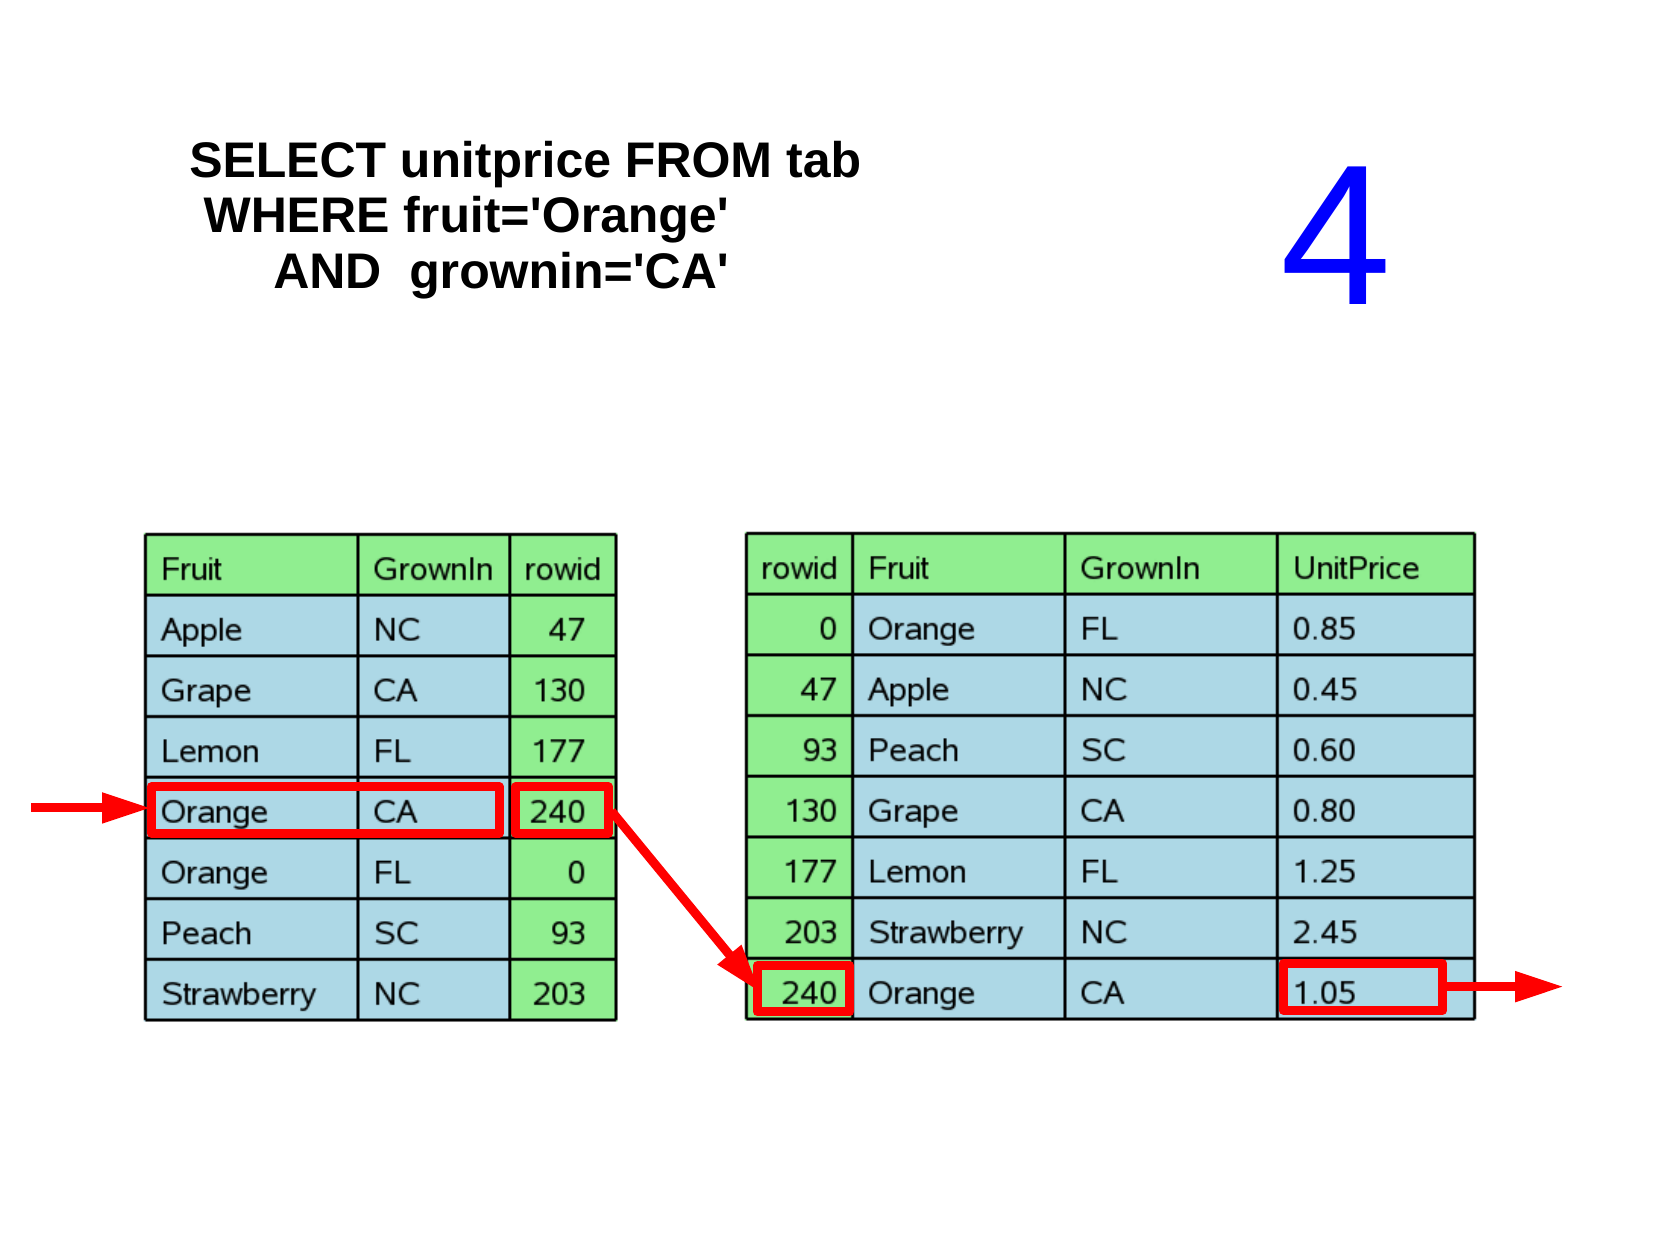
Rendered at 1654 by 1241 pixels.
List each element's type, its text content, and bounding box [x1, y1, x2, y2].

picture [520, 791, 604, 829]
text_box 4 [1265, 115, 1407, 361]
text_box SELECT unitprice FROM tab WHERE fruit='Orange' AND grownin='CA' [174, 124, 877, 312]
picture [1288, 968, 1438, 1006]
picture [762, 970, 845, 1007]
picture [156, 791, 495, 829]
picture [730, 517, 1490, 1036]
picture [129, 518, 633, 1037]
